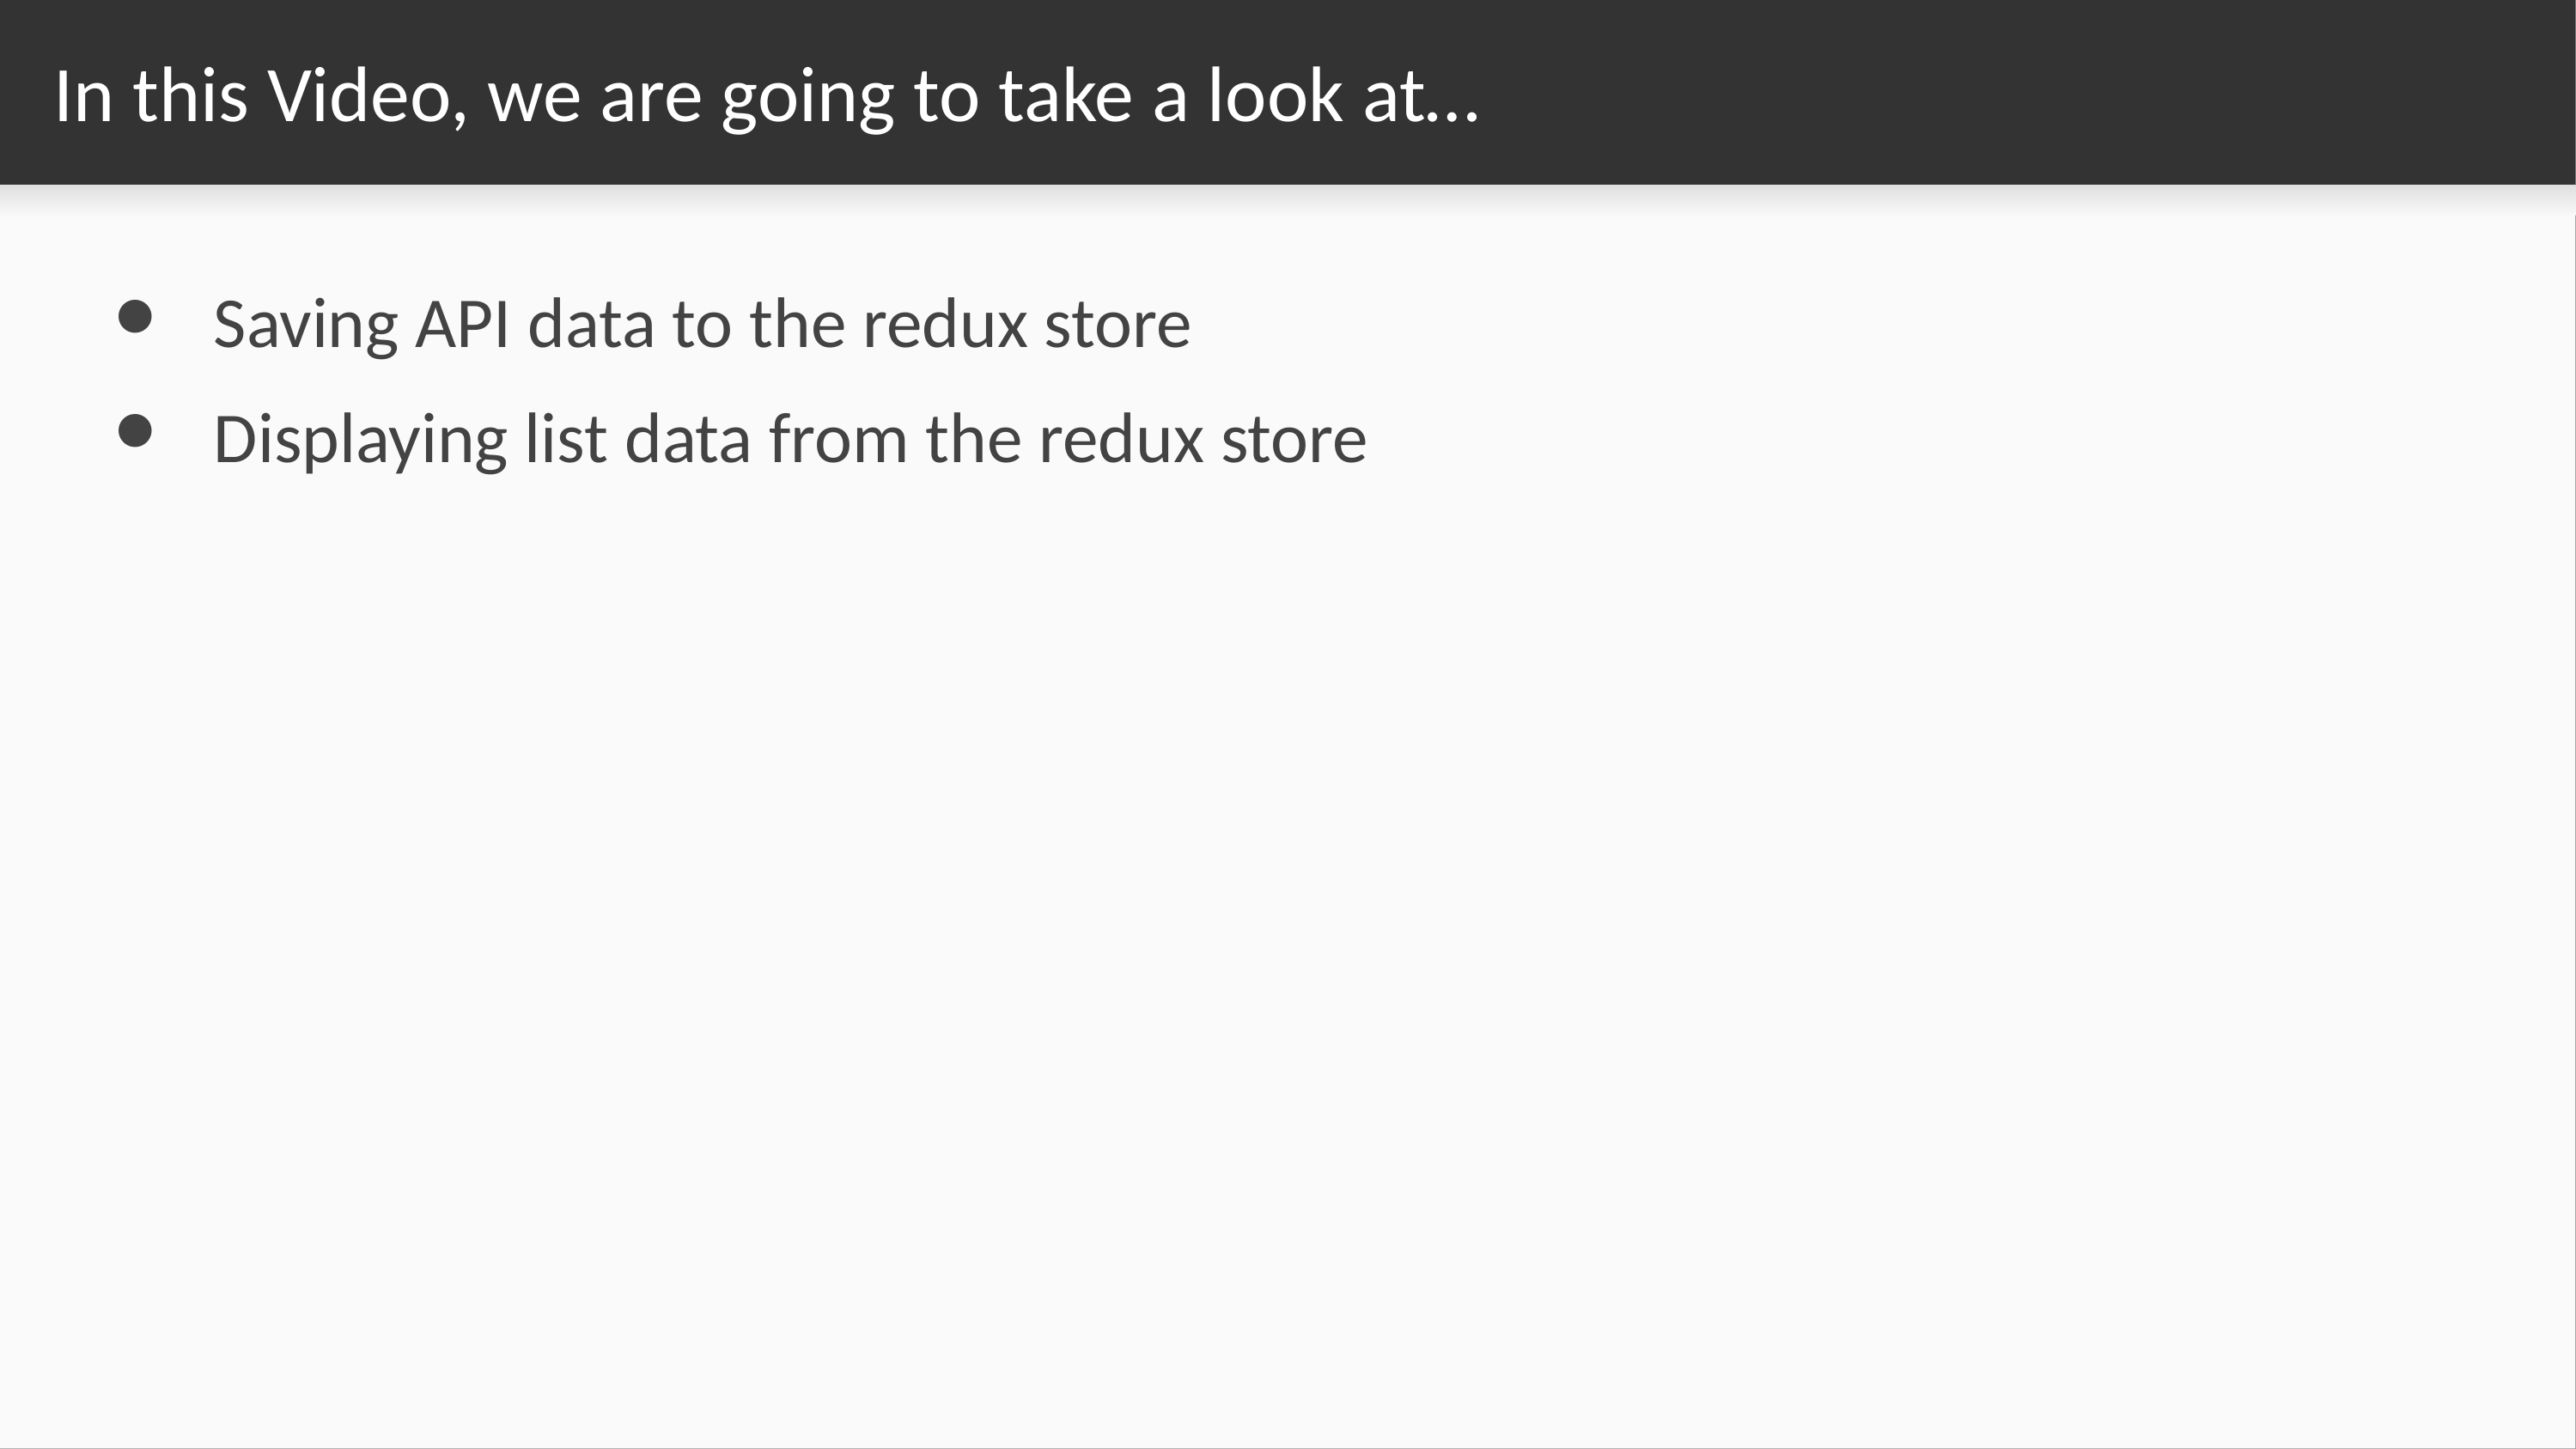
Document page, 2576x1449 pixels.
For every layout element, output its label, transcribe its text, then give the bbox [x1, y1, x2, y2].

list Saving API data to the redux store Displaying list data from the redux store [59, 250, 2514, 1384]
title In this Video, we are going to take a look at… [27, 4, 2514, 175]
